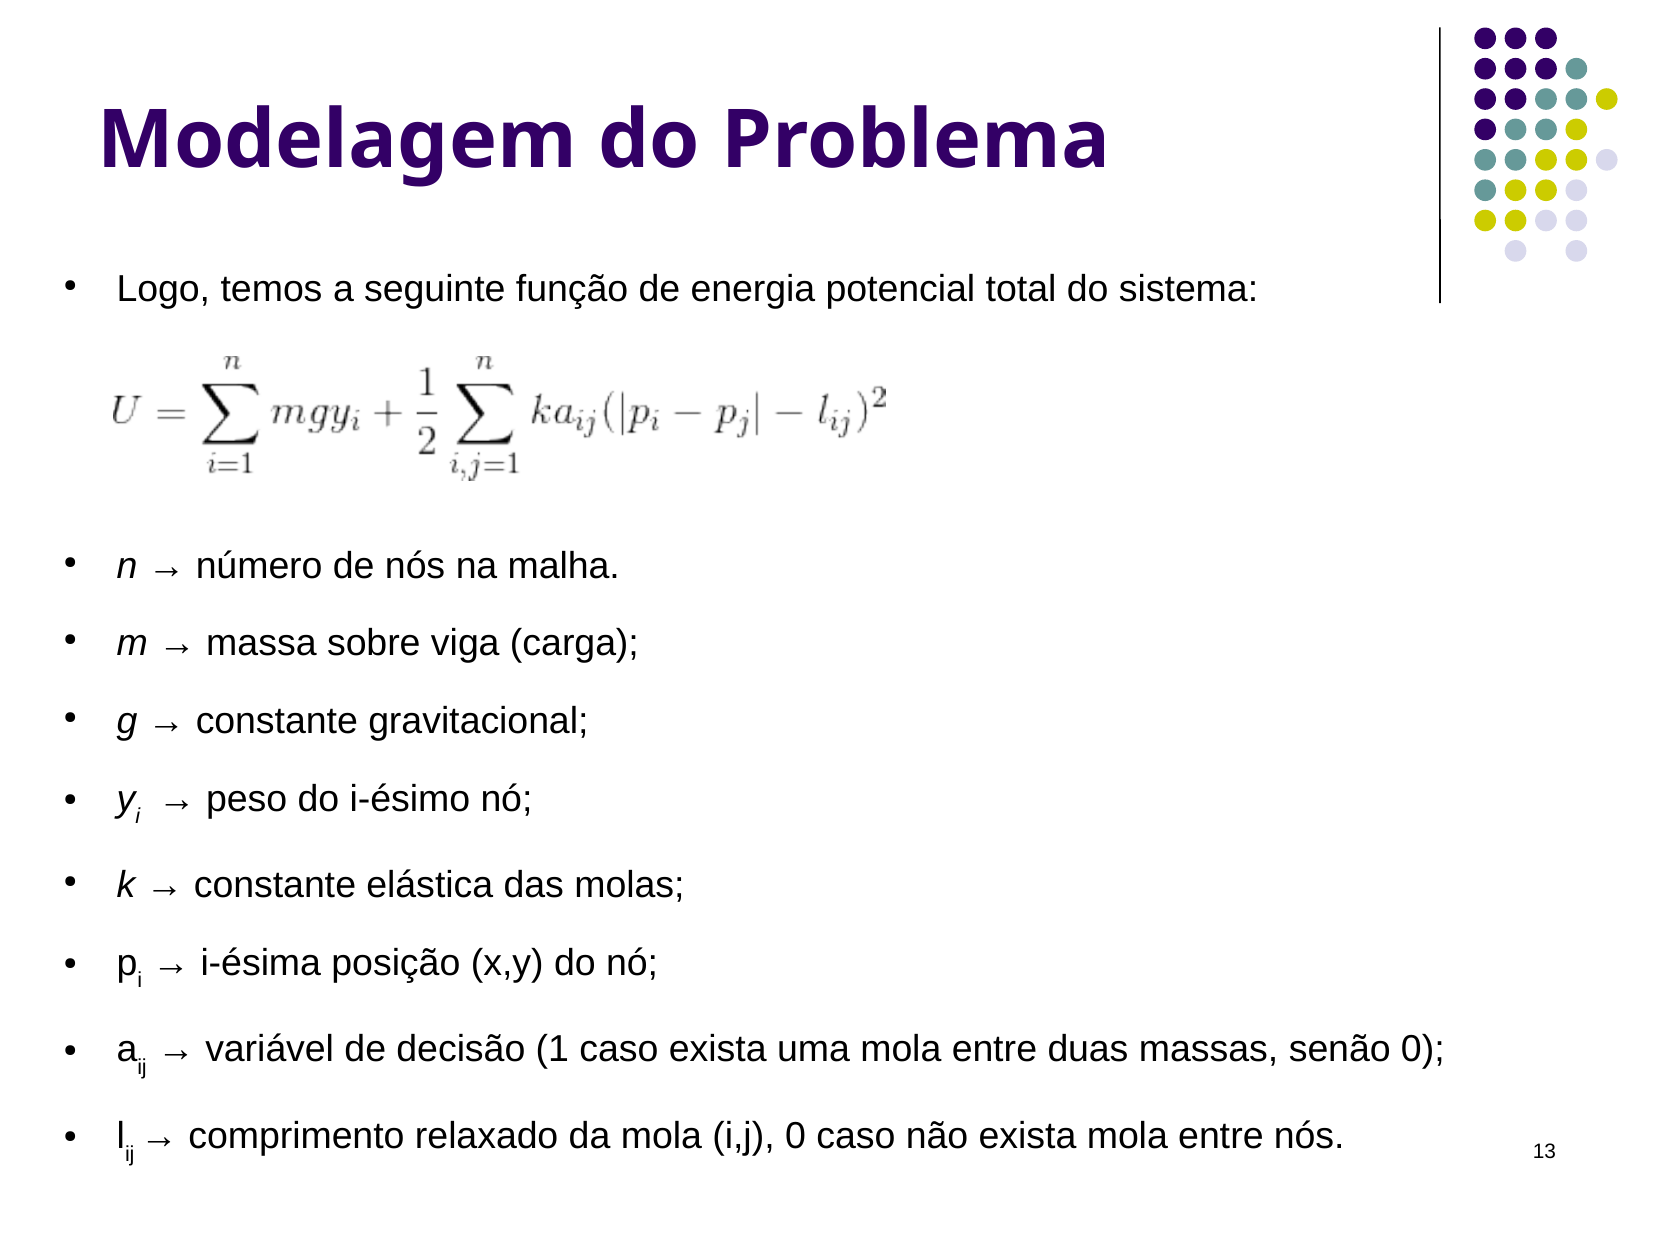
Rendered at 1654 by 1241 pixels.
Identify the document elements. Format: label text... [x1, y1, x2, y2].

slide_number <número> [1299, 1130, 1310, 1146]
list n → número de nós na malha. m → massa sobre viga (carga); g → constante gravitacional; yi → peso do i-ésimo nó; k → constante elástica das molas; pi → i-ésima posição (x,y) do nó; aij → variável de decisão (1 caso exista uma mola entre duas massas, senão 0); lij → comprimento relaxado da mola (i,j), 0 caso não exista mola entre nós. [30, 533, 1461, 1130]
title Modelagem do Problema [82, 52, 1447, 192]
picture [113, 356, 886, 481]
list Logo, temos a seguinte função de energia potencial total do sistema: [30, 256, 1461, 313]
slide_number <número> [1185, 1129, 1571, 1213]
